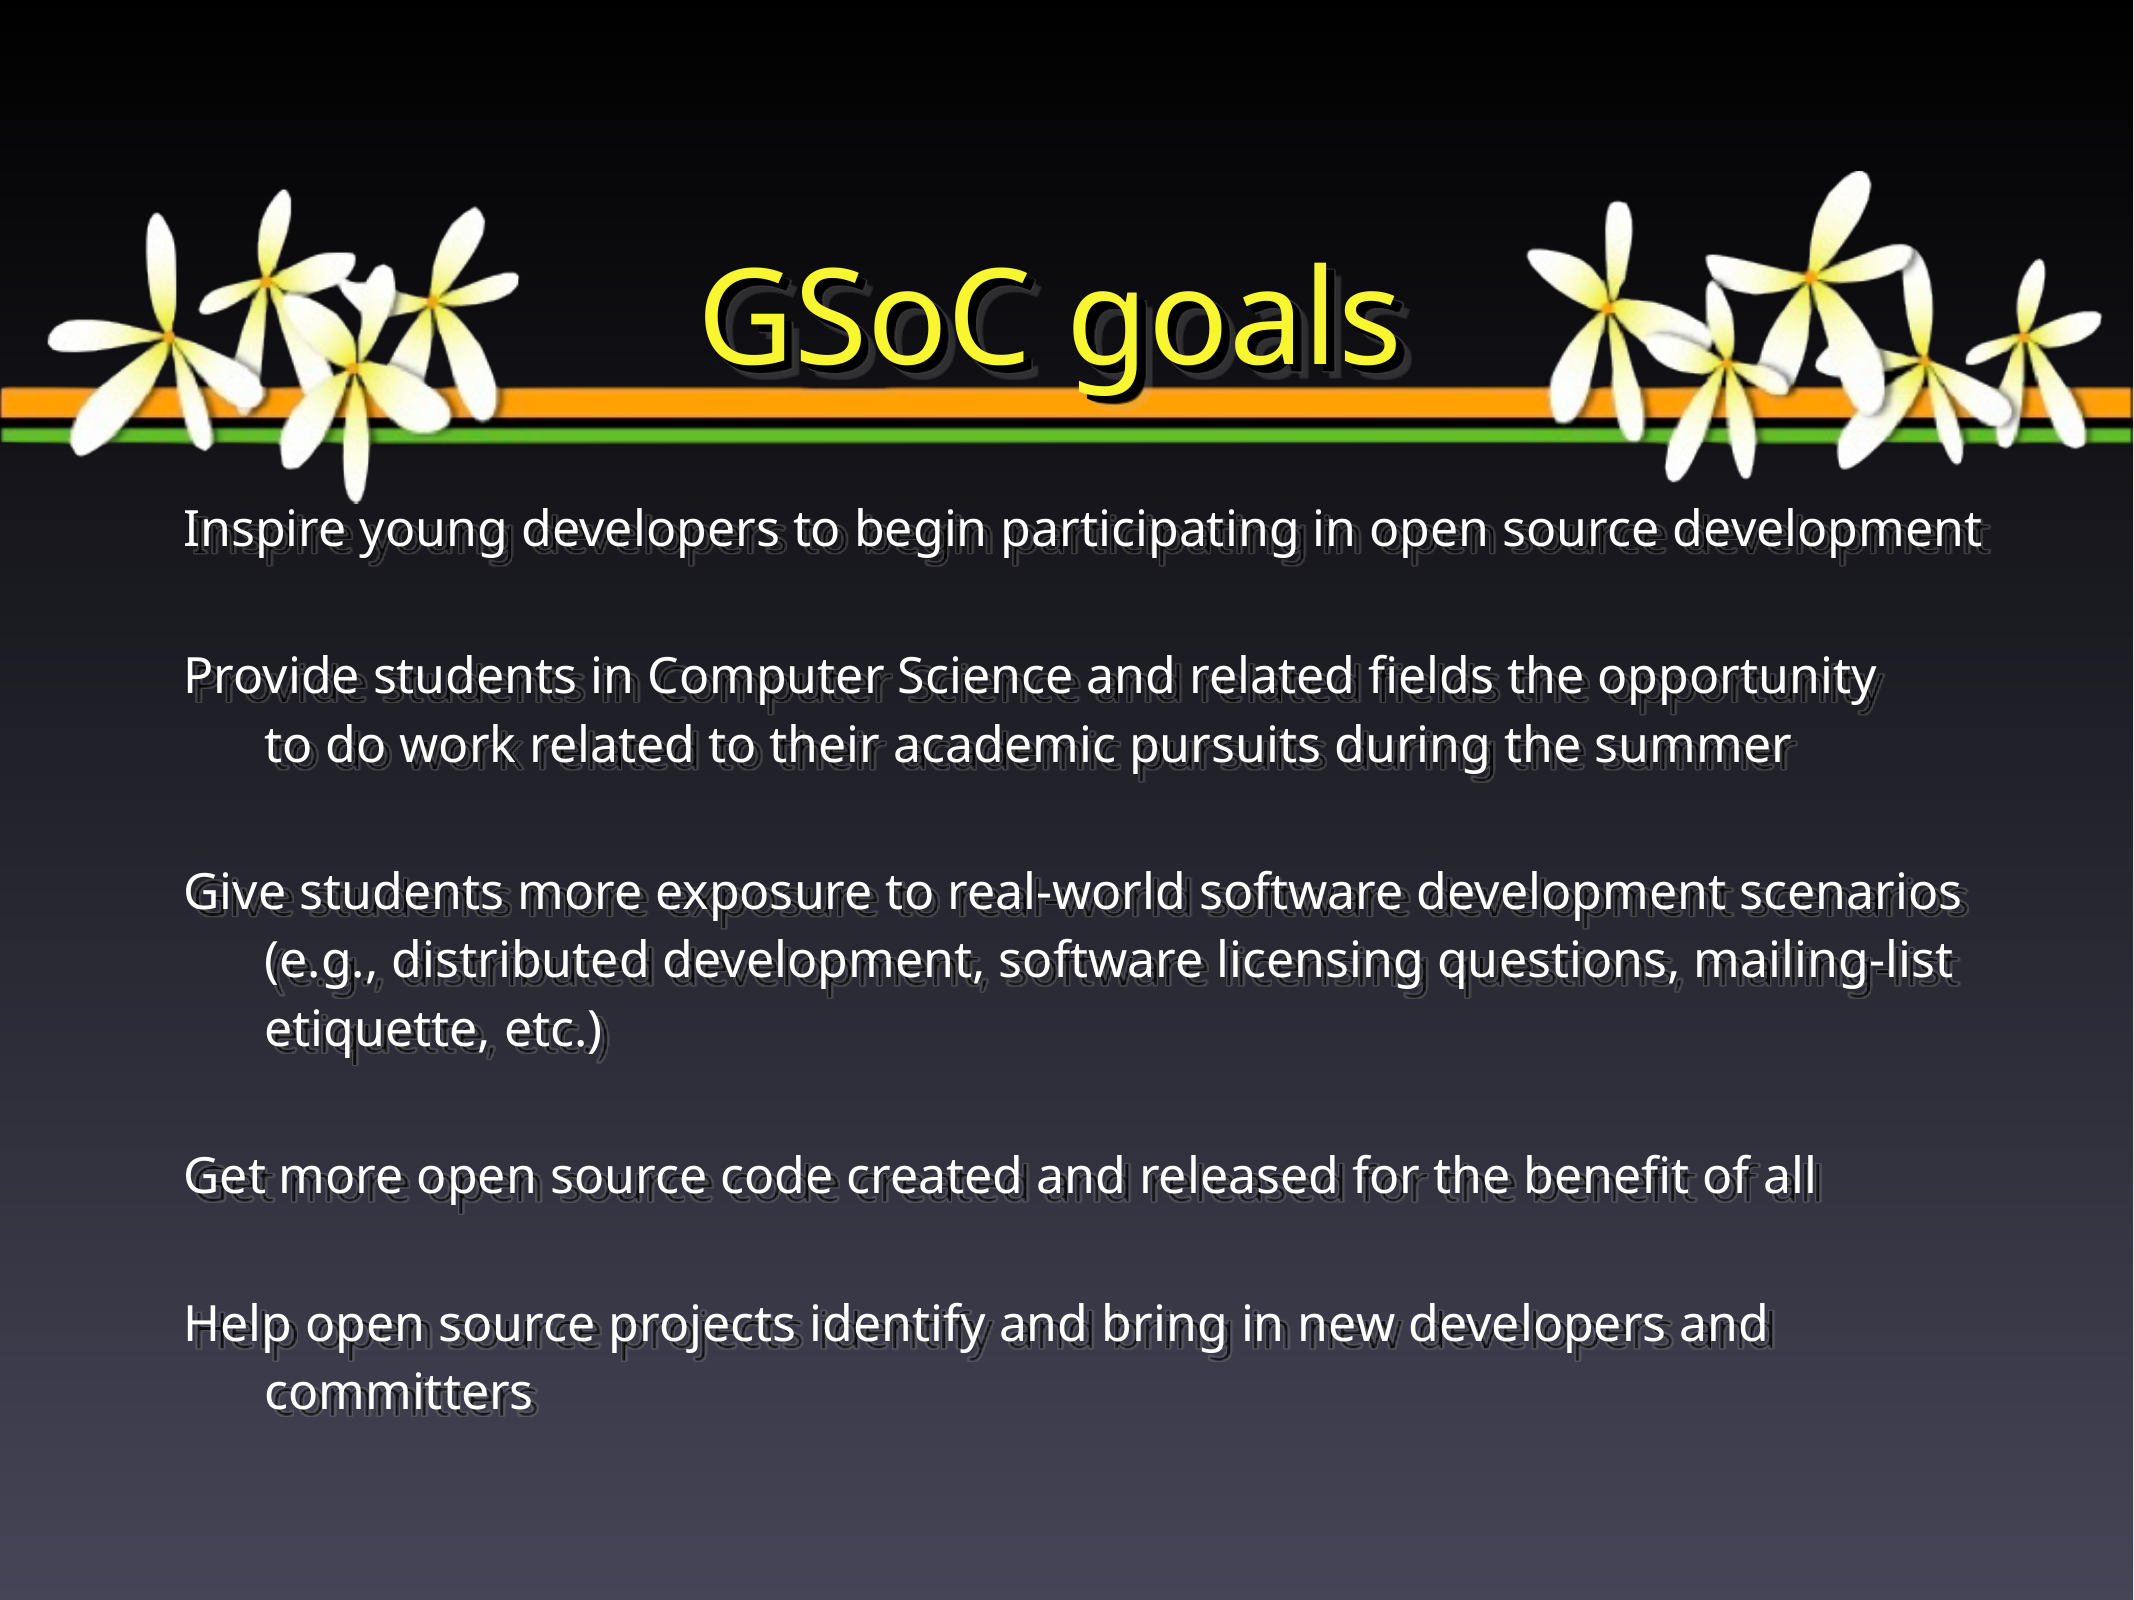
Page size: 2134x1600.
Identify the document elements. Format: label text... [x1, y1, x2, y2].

picture [0, 171, 191, 504]
list Inspire young developers to begin participating in open source development Provide students in Computer Science and related fields the opportunity to do work related to their academic pursuits during the summer Give students more exposure to real-world software development scenarios (e.g., distributed development, software licensing questions, mailing-list etiquette, etc.) Get more open source code created and released for the benefit of all Help open source projects identify and bring in new developers and committers [122, 504, 2026, 1576]
picture [1909, 171, 2133, 504]
title GSoC goals [191, 112, 1909, 513]
